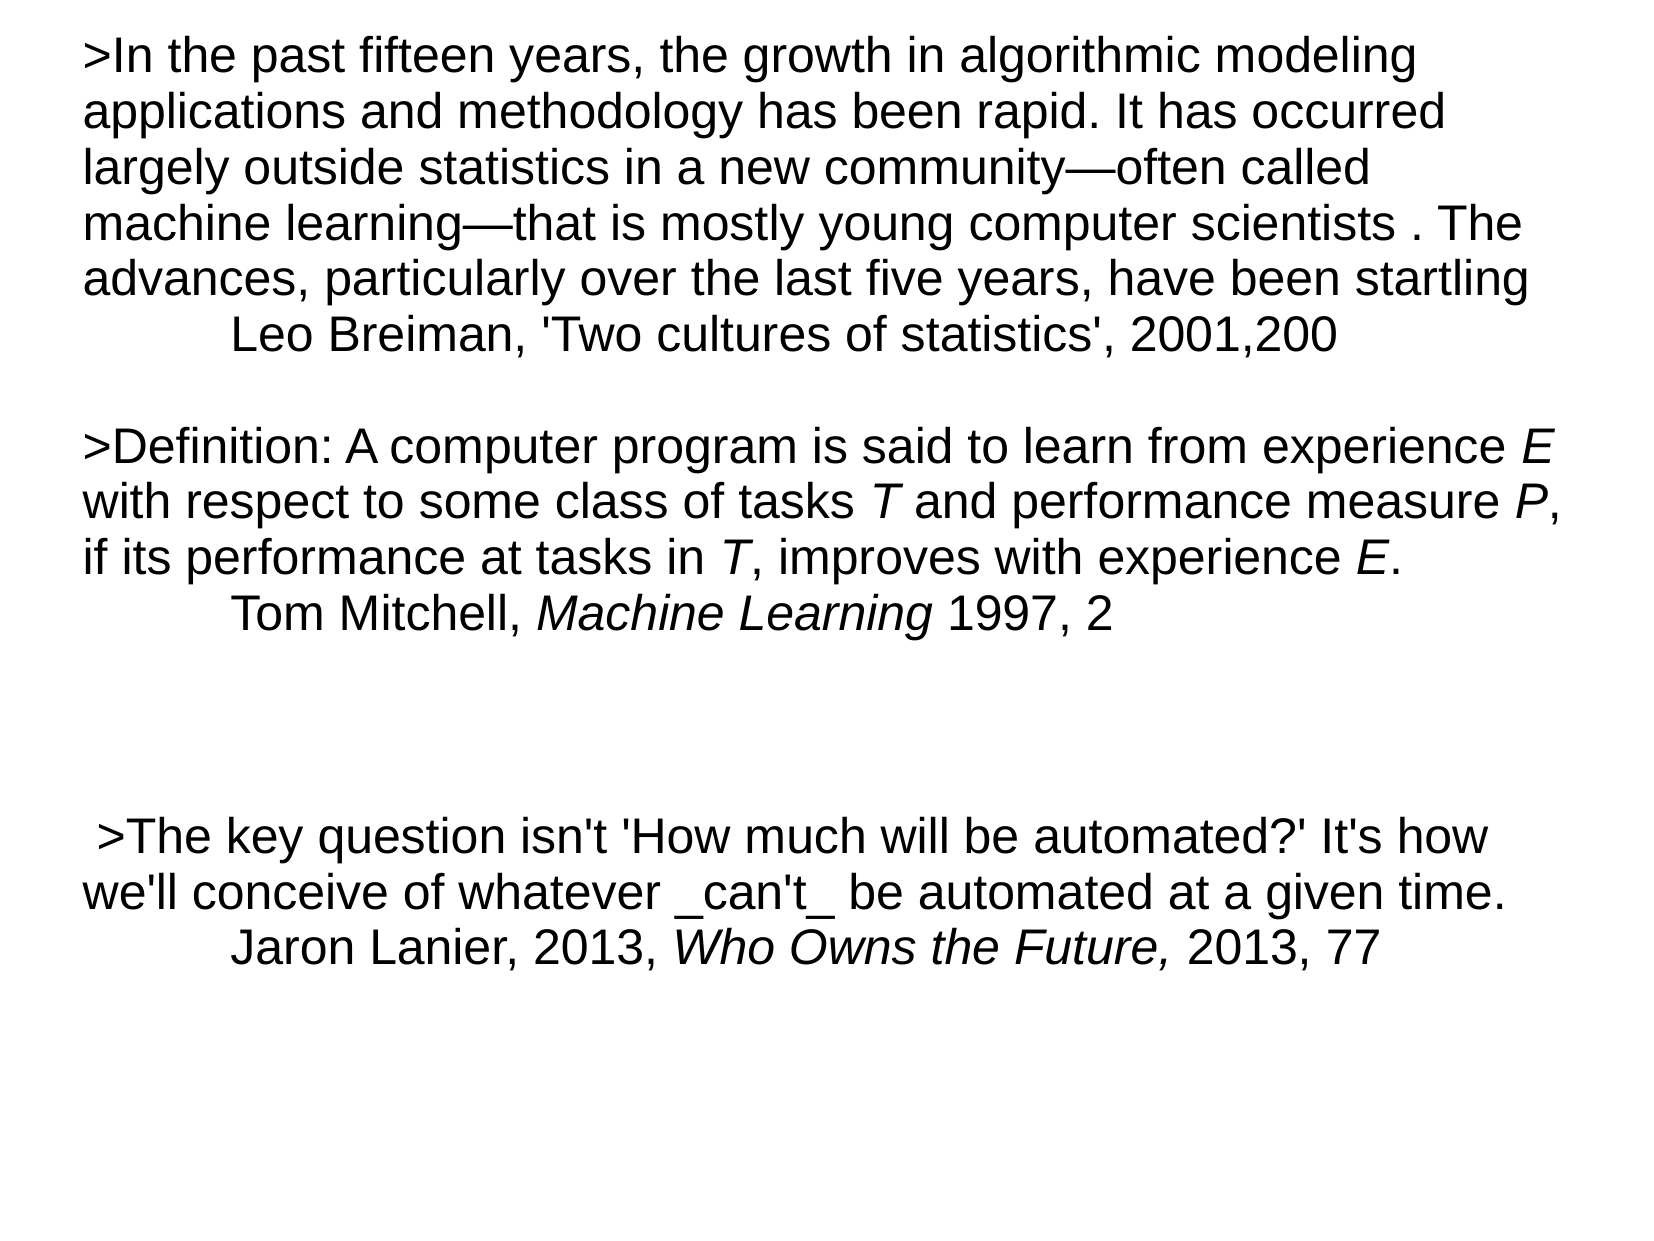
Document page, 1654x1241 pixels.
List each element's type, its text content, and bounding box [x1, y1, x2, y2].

subtitle >In the past fifteen years, the growth in algorithmic modeling applications and methodology has been rapid. It has occurred largely outside statistics in a new community—often called machine learning—that is mostly young computer scientists . The advances, particularly over the last five years, have been startling Leo Breiman, 'Two cultures of statistics', 2001,200 >Definition: A computer program is said to learn from experience E with respect to some class of tasks T and performance measure P, if its performance at tasks in T, improves with experience E. Tom Mitchell, Machine Learning 1997, 2 >The key question isn't 'How much will be automated?' It's how we'll conceive of whatever _can't_ be automated at a given time. Jaron Lanier, 2013, Who Owns the Future, 2013, 77 [82, 22, 1571, 1036]
